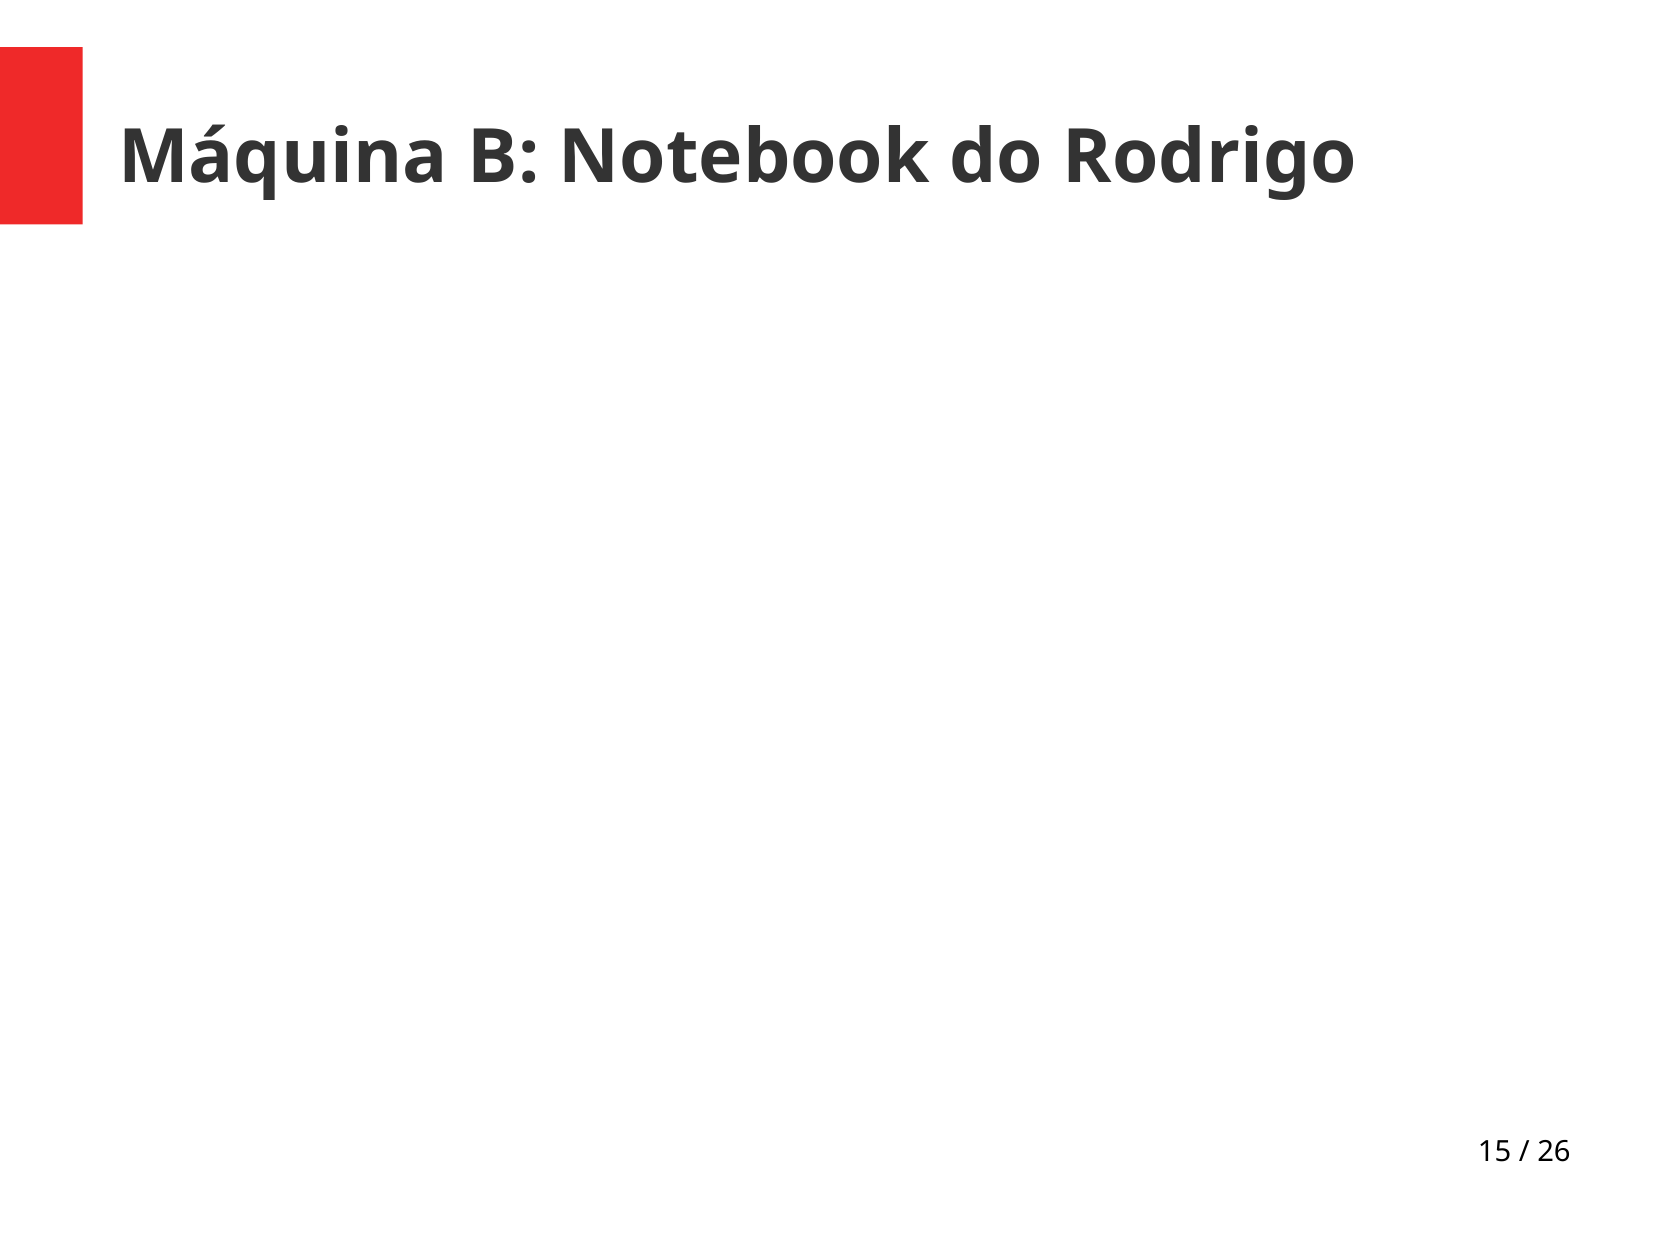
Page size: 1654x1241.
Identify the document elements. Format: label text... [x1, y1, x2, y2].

title Máquina B: Notebook do Rodrigo [118, 49, 1571, 257]
